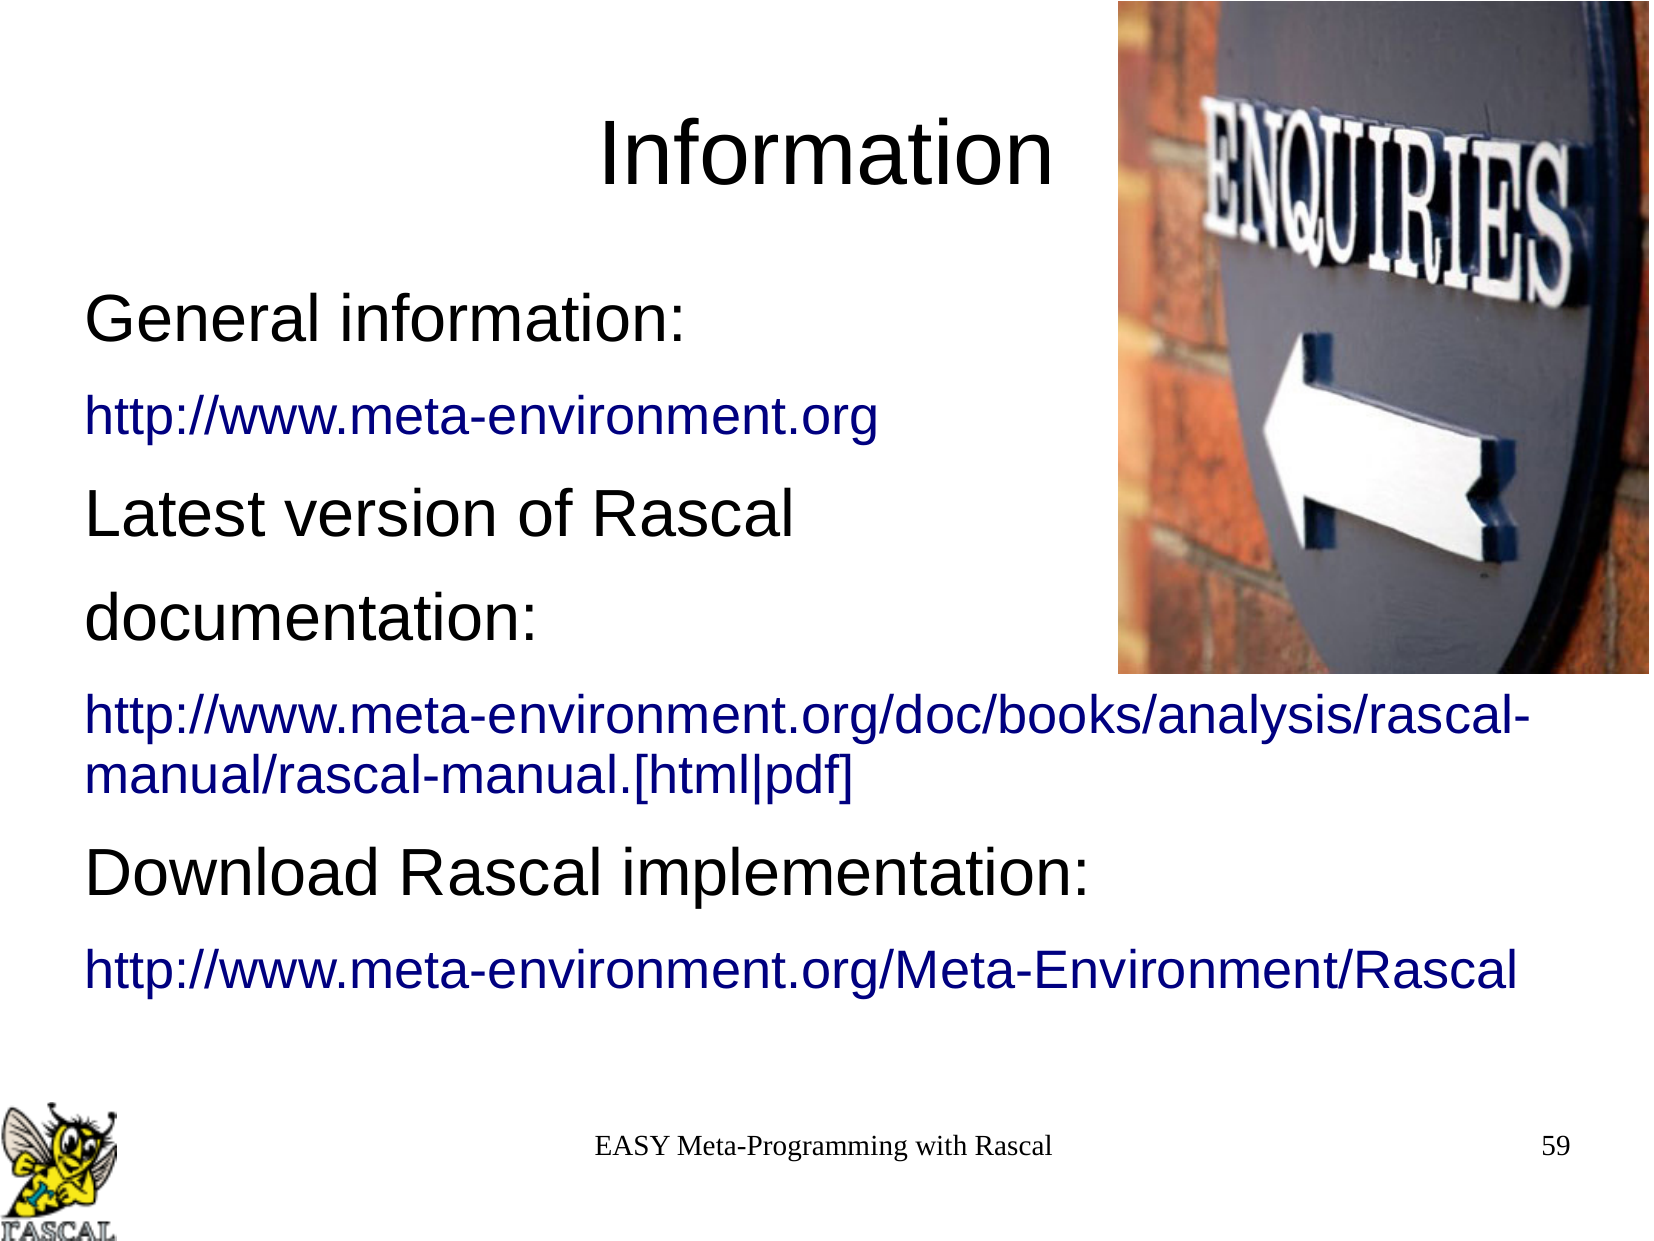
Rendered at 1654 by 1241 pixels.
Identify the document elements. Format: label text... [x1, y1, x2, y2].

picture [1118, 1, 1649, 674]
title Information [82, 49, 1118, 257]
picture [0, 1102, 117, 1241]
list General information: http://www.meta-environment.org Latest version of Rascal documentation: http://www.meta-environment.org/doc/books/analysis/rascal-manual/rascal-manual.[html|pdf] Download Rascal implementation: http://www.meta-environment.org/Meta-Environment/Rascal [84, 281, 1573, 1100]
